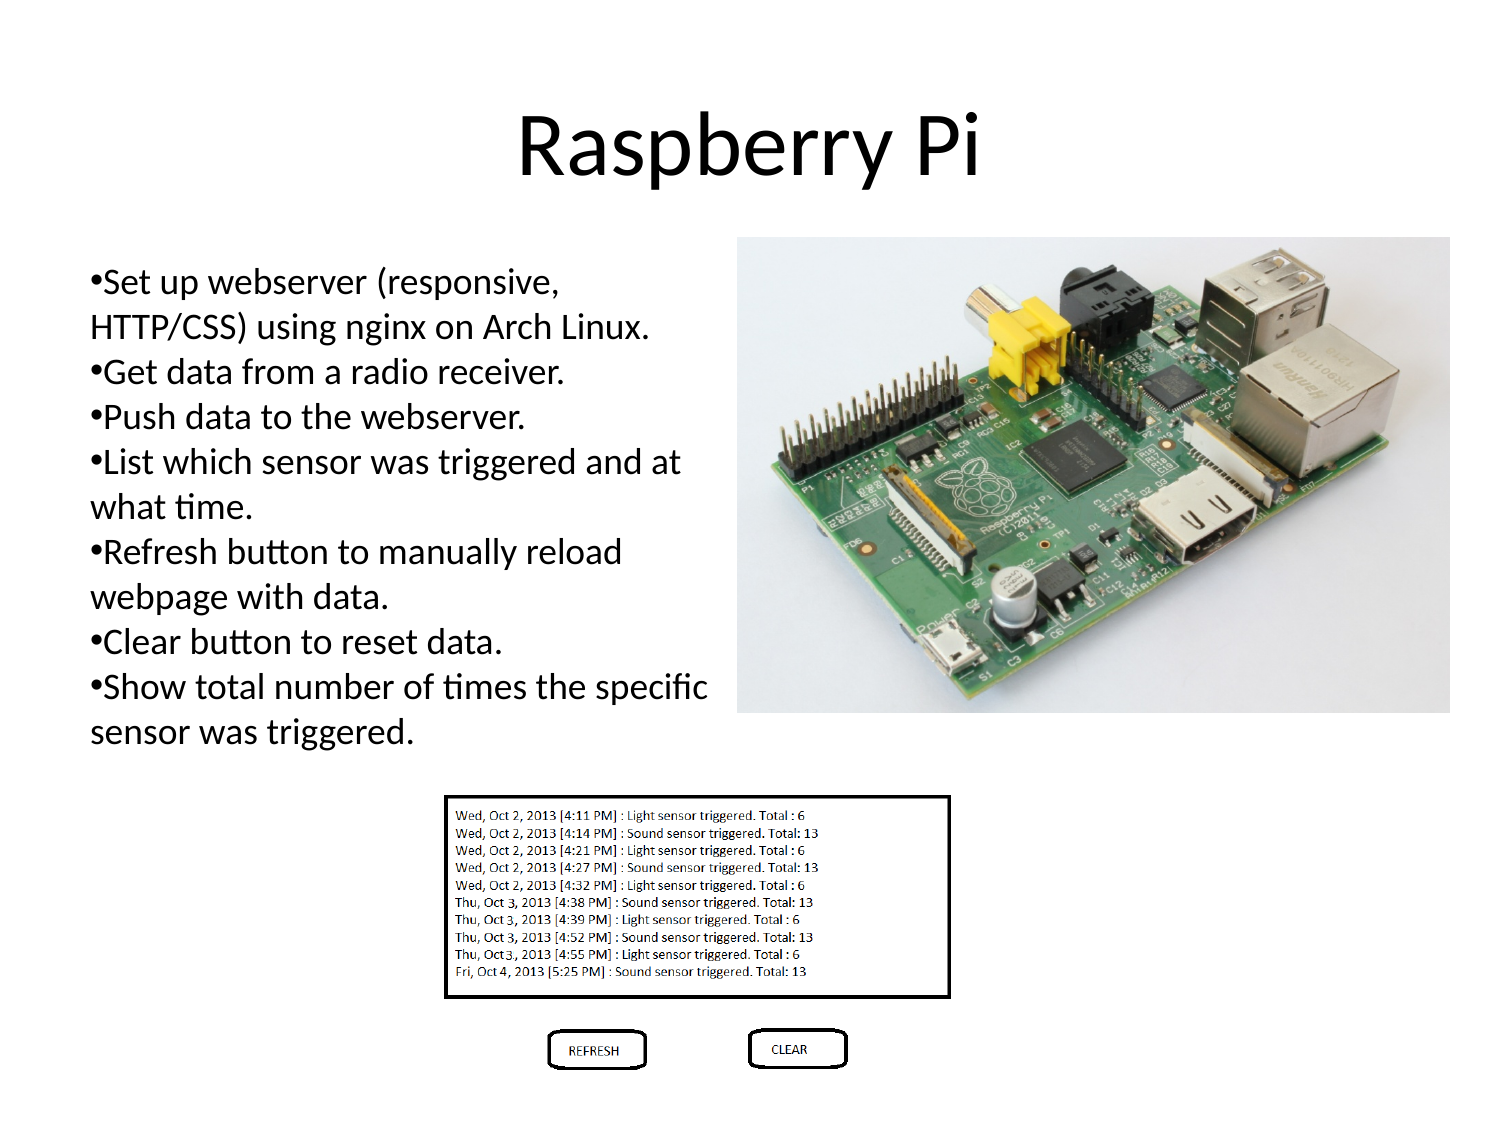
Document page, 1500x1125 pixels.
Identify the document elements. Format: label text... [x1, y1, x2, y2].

title Raspberry Pi [75, 45, 1426, 233]
picture [412, 774, 999, 1089]
picture [737, 237, 1450, 713]
text_box Set up webserver (responsive, HTTP/CSS) using nginx on Arch Linux. Get data from a radio receiver. Push data to the webserver. List which sensor was triggered and at what time. Refresh button to manually reload webpage with data. Clear button to reset data. Show total number of times the specific sensor was triggered. [75, 249, 726, 765]
